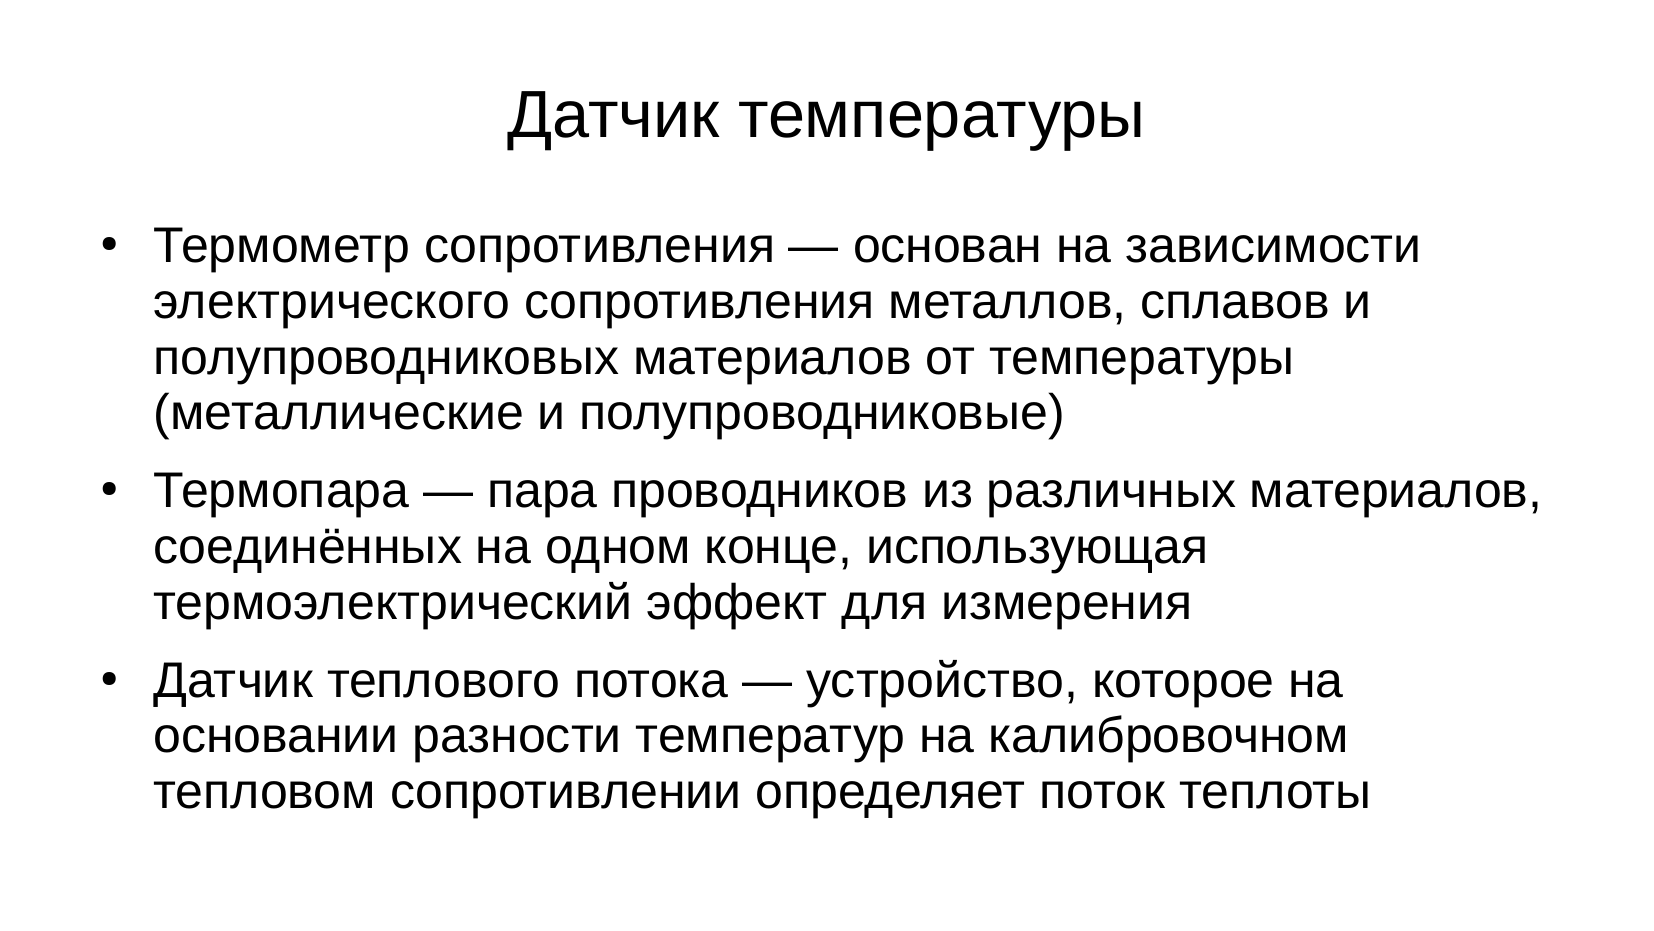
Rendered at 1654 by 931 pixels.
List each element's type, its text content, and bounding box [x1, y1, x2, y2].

title Датчик температуры [82, 37, 1571, 193]
list Термометр сопротивления — основан на зависимости электрического сопротивления металлов, сплавов и полупроводниковых материалов от температуры (металлические и полупроводниковые) Термопара — пара проводников из различных материалов, соединённых на одном конце, использующая термоэлектрический эффект для измерения Датчик теплового потока — устройство, которое на основании разности температур на калибровочном тепловом сопротивлении определяет поток теплоты [82, 217, 1571, 827]
